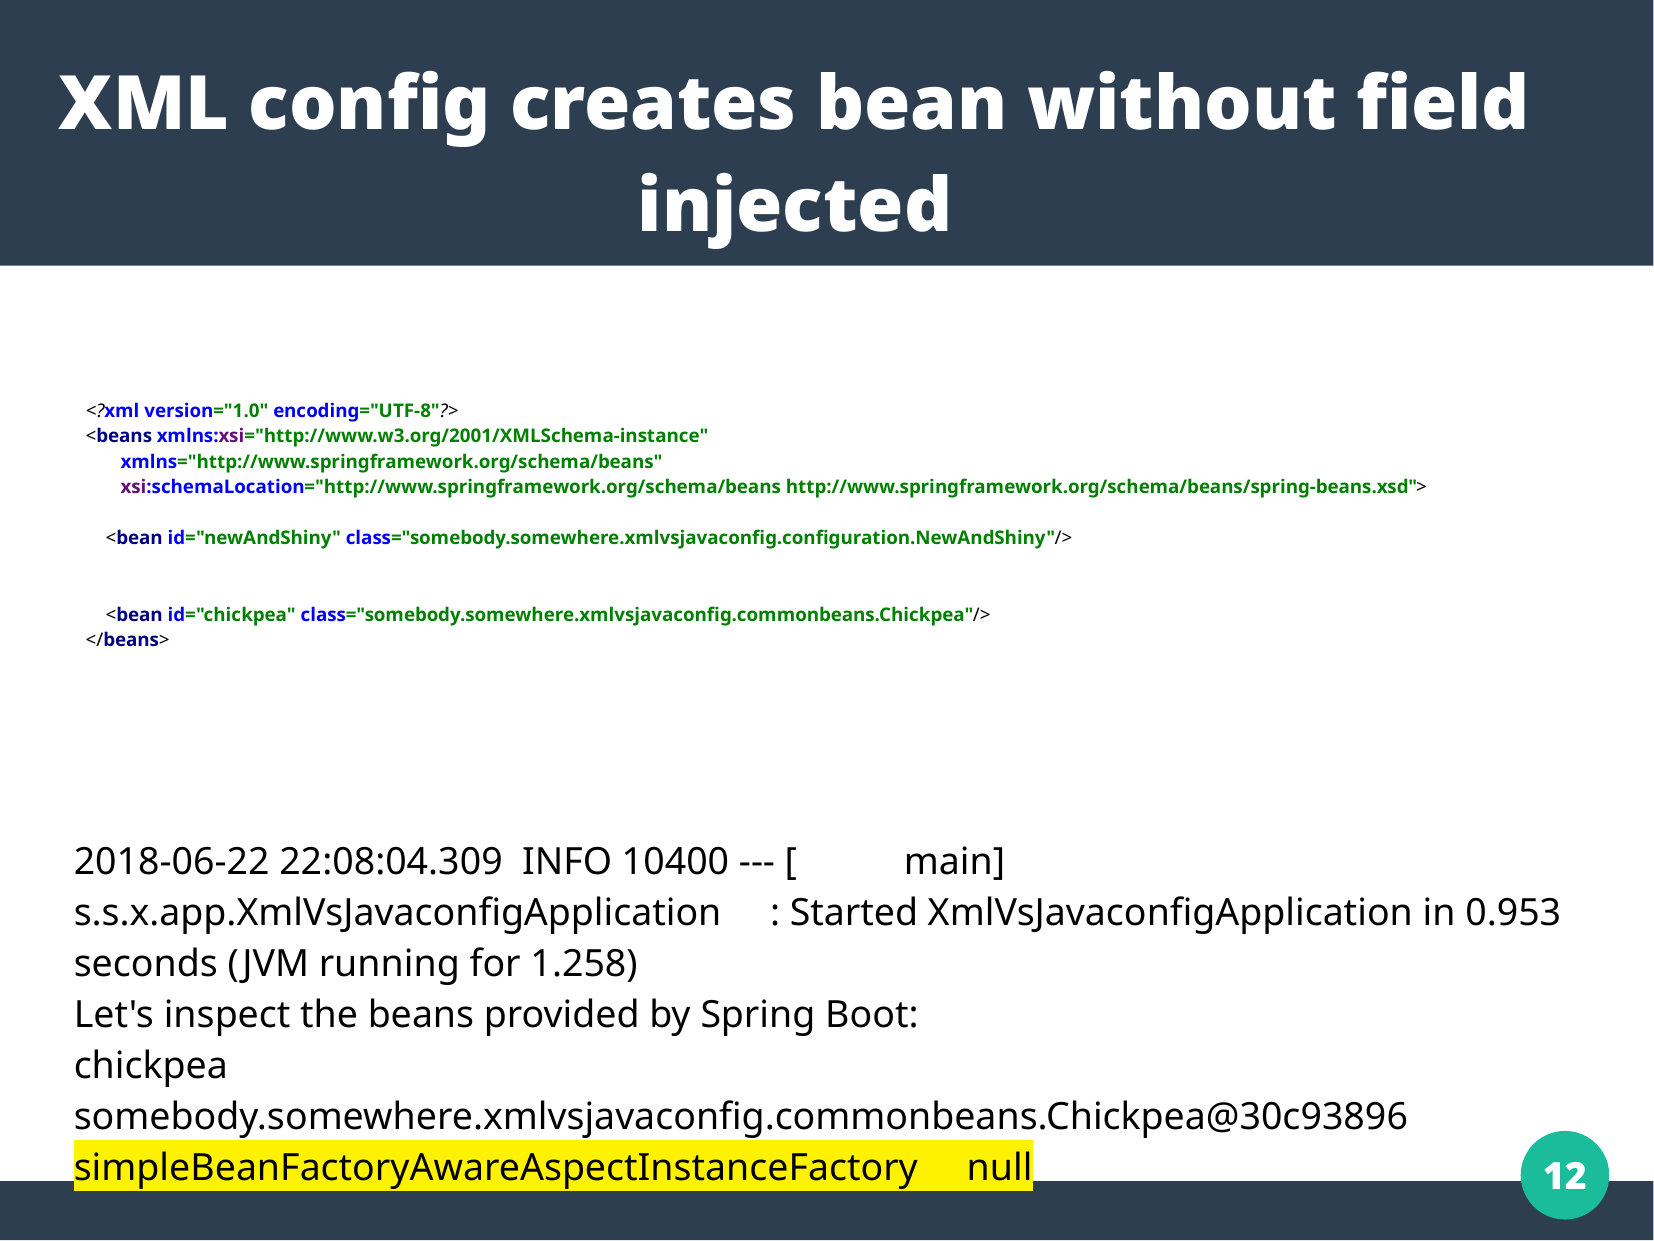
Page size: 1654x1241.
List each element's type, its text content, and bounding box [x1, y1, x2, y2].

text_box <?xml version="1.0" encoding="UTF-8"?> <beans xmlns:xsi="http://www.w3.org/2001/XMLSchema-instance" xmlns="http://www.springframework.org/schema/beans" xsi:schemaLocation="http://www.springframework.org/schema/beans http://www.springframework.org/schema/beans/spring-beans.xsd"> <bean id="newAndShiny" class="somebody.somewhere.xmlvsjavaconfig.configuration.NewAndShiny"/> <bean id="chickpea" class="somebody.somewhere.xmlvsjavaconfig.commonbeans.Chickpea"/> </beans> [70, 389, 1595, 664]
title XML config creates bean without field injected [59, 49, 1595, 207]
text_box 2018-06-22 22:08:04.309 INFO 10400 --- [ main] s.s.x.app.XmlVsJavaconfigApplication : Started XmlVsJavaconfigApplication in 0.953 seconds (JVM running for 1.258) Let's inspect the beans provided by Spring Boot: chickpea somebody.somewhere.xmlvsjavaconfig.commonbeans.Chickpea@30c93896 simpleBeanFactoryAwareAspectInstanceFactory null [59, 826, 1583, 1079]
list [59, 324, 1595, 1152]
